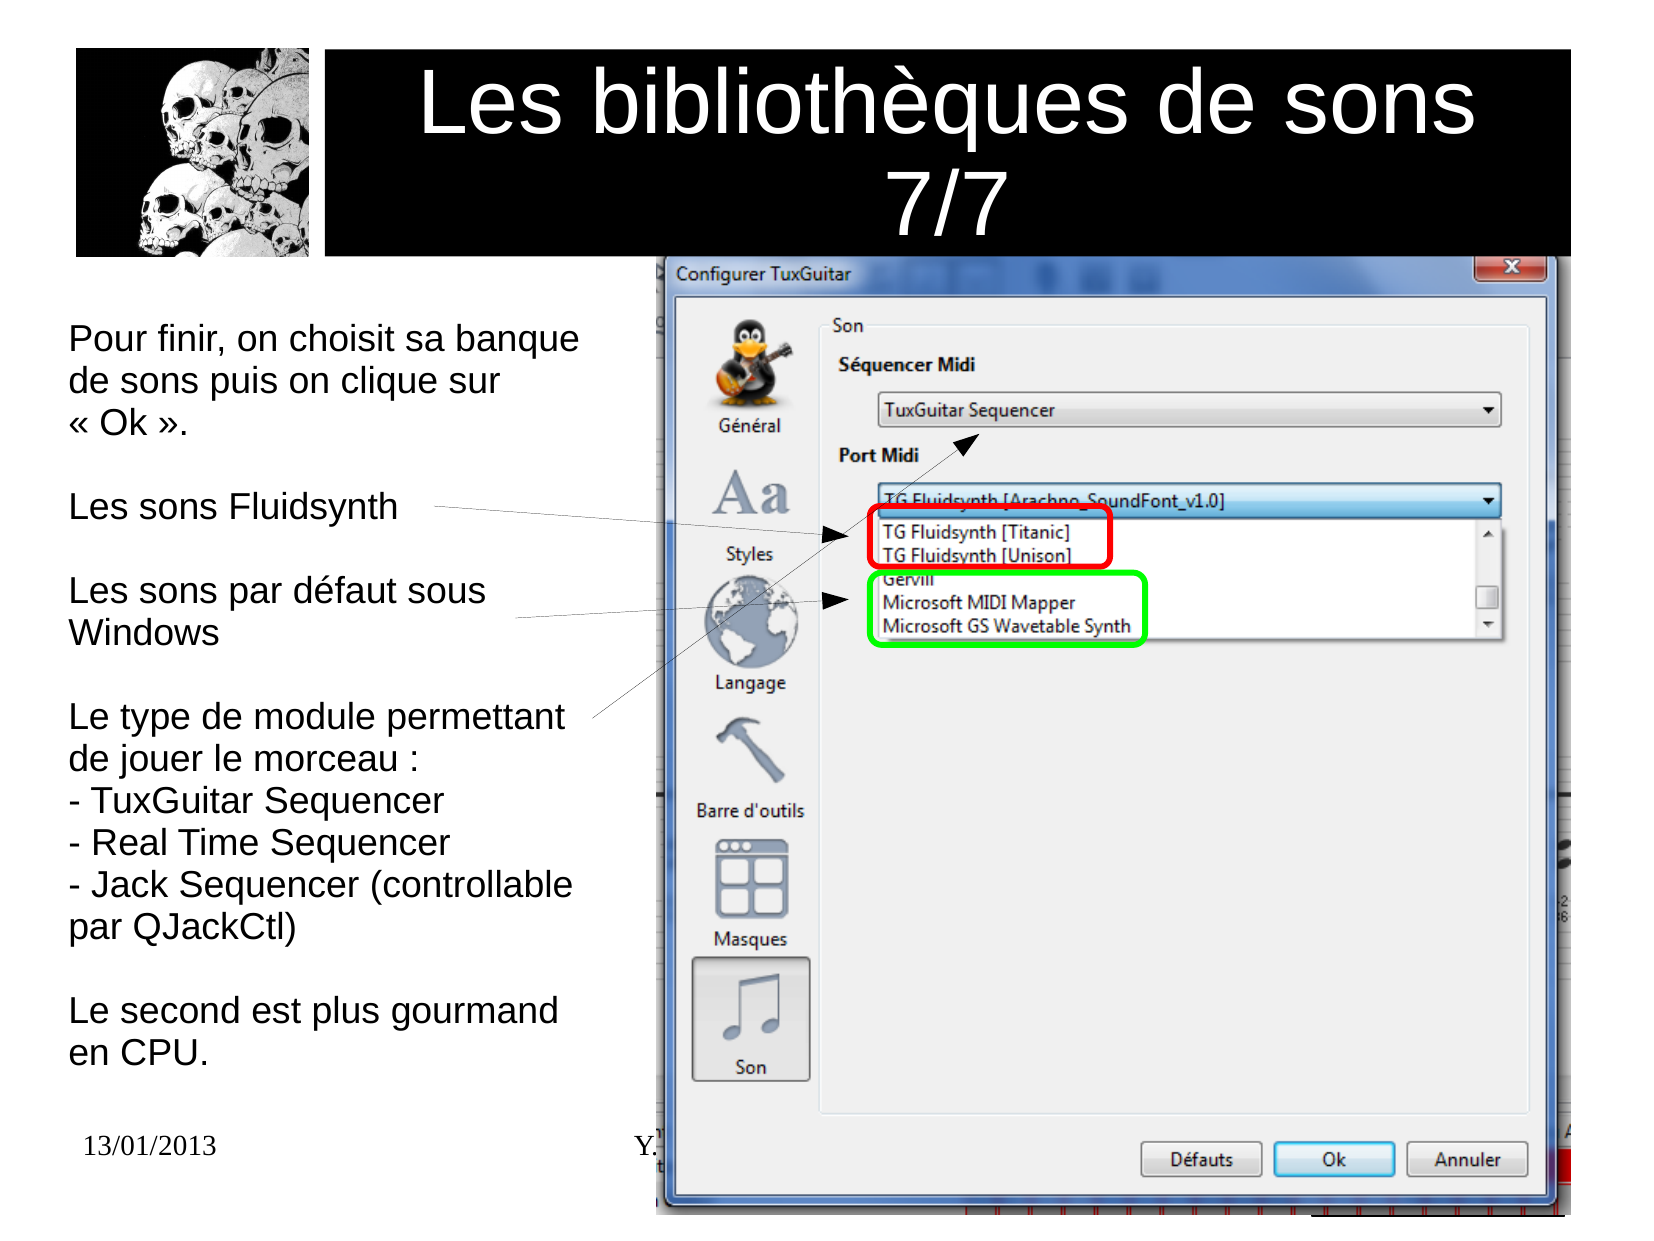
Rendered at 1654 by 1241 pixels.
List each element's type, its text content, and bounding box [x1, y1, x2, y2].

text_box Pour finir, on choisit sa banque de sons puis on clique sur « Ok ». Les sons Fluidsynth Les sons par défaut sous Windows Le type de module permettant de jouer le morceau : - TuxGuitar Sequencer - Real Time Sequencer - Jack Sequencer (controllable par QJackCtl) Le second est plus gourmand en CPU. [53, 310, 607, 1081]
picture [873, 509, 1107, 563]
picture [656, 606, 743, 670]
picture [873, 576, 1142, 641]
picture [76, 48, 309, 257]
title Les bibliothèques de sons 7/7 [324, 49, 1571, 257]
picture [656, 257, 1571, 1217]
picture [656, 523, 830, 609]
